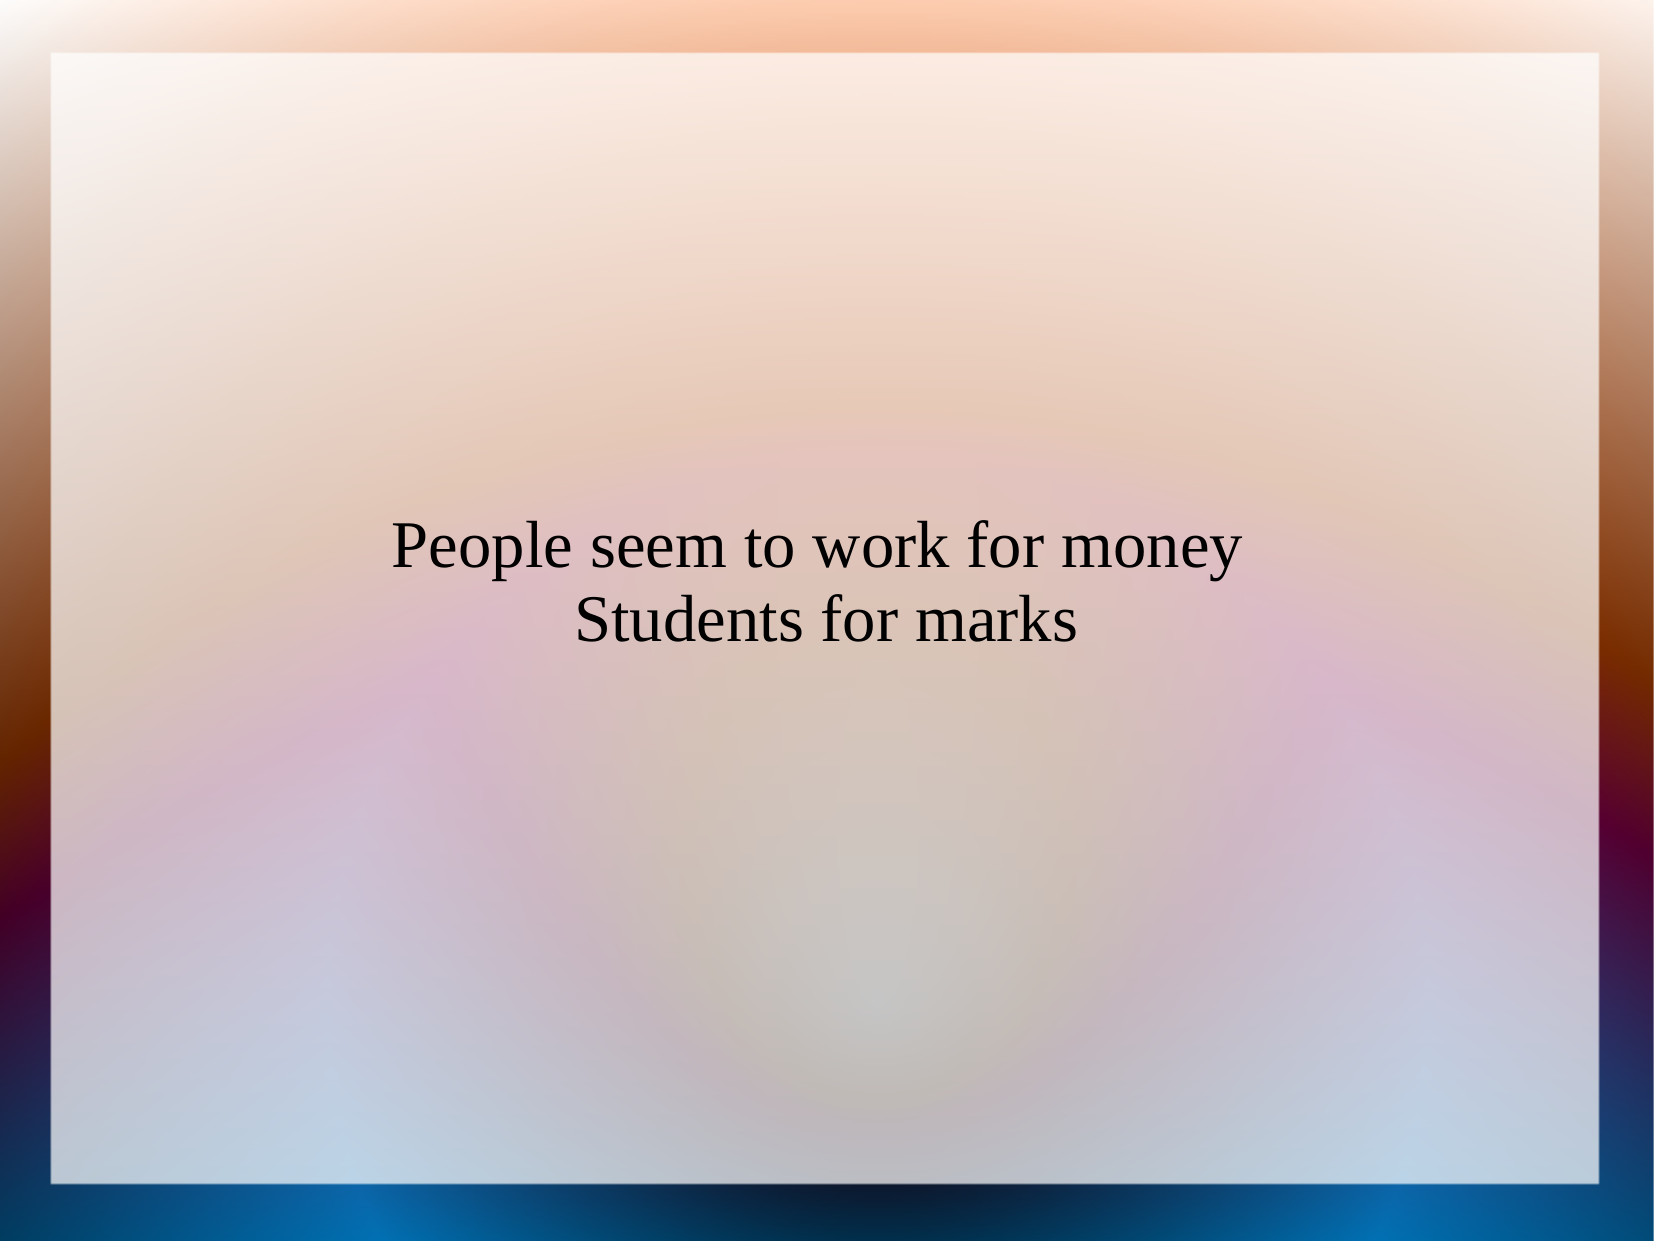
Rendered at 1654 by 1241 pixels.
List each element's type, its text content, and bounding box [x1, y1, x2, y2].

picture [0, 0, 1654, 1241]
subtitle People seem to work for money Students for marks [82, 55, 1571, 1109]
